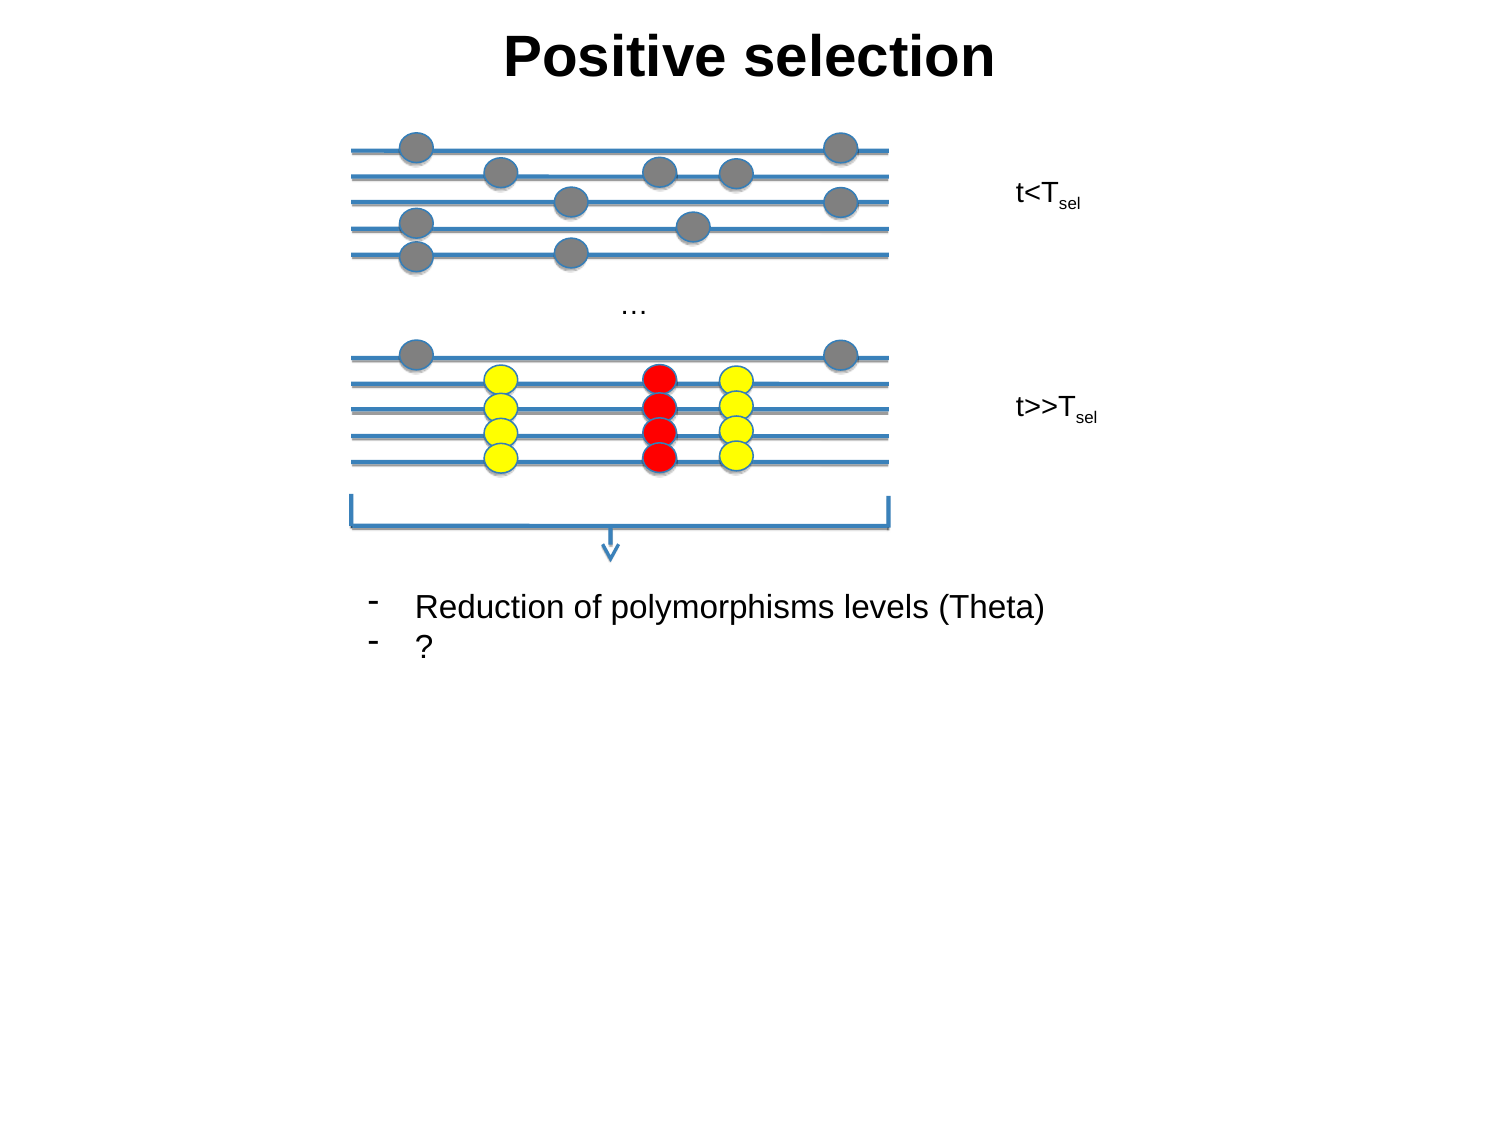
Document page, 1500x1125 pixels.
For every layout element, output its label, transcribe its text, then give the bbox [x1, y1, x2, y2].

text_box [399, 340, 434, 370]
text_box [399, 208, 434, 239]
text_box [823, 133, 858, 163]
text_box [554, 187, 589, 217]
text_box [823, 187, 858, 218]
title Positive selection [75, 3, 1425, 103]
text_box [399, 132, 434, 163]
text_box [554, 238, 589, 268]
text_box [823, 340, 858, 371]
text_box [676, 212, 711, 242]
text_box t<Tsel [1001, 165, 1163, 221]
text_box [642, 364, 677, 473]
text_box Reduction of polymorphisms levels (Theta) ? [353, 577, 1062, 673]
text_box [719, 158, 754, 189]
text_box t>>Tsel [1001, 379, 1163, 435]
text_box … [604, 278, 664, 328]
text_box [642, 157, 677, 188]
text_box [484, 365, 518, 474]
text_box [719, 366, 754, 471]
text_box [399, 241, 434, 272]
text_box [484, 157, 518, 188]
